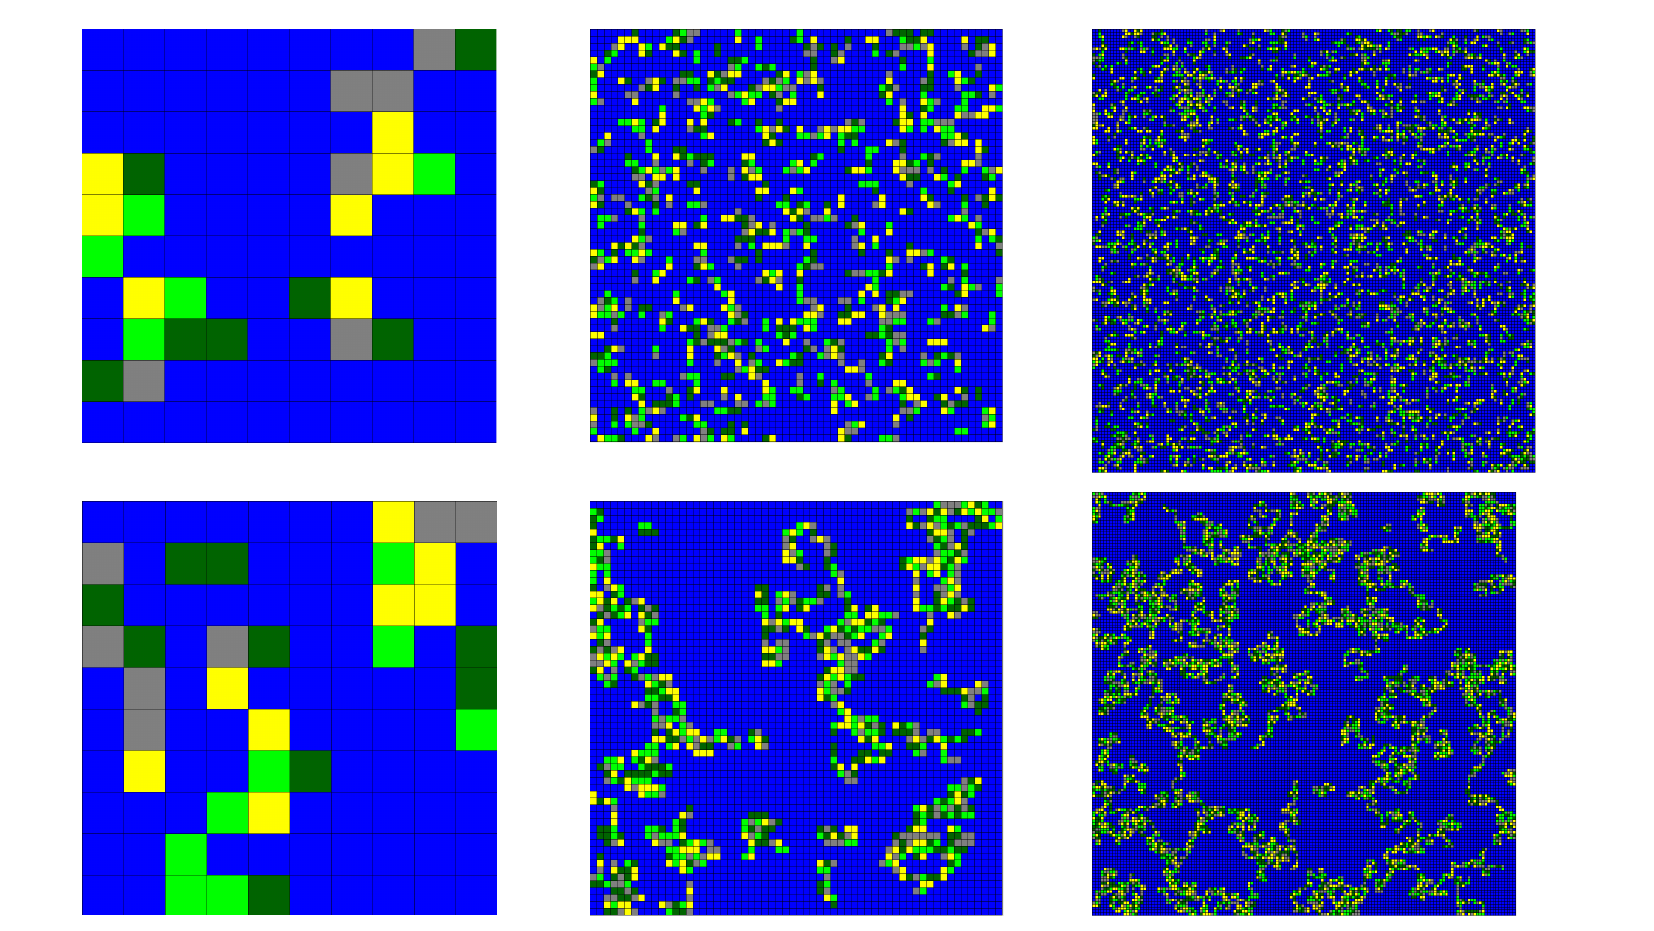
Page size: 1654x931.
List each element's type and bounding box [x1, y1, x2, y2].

picture [1092, 492, 1517, 916]
picture [590, 29, 1003, 443]
picture [82, 29, 497, 443]
picture [590, 501, 1004, 916]
picture [82, 501, 497, 915]
picture [1092, 29, 1536, 473]
